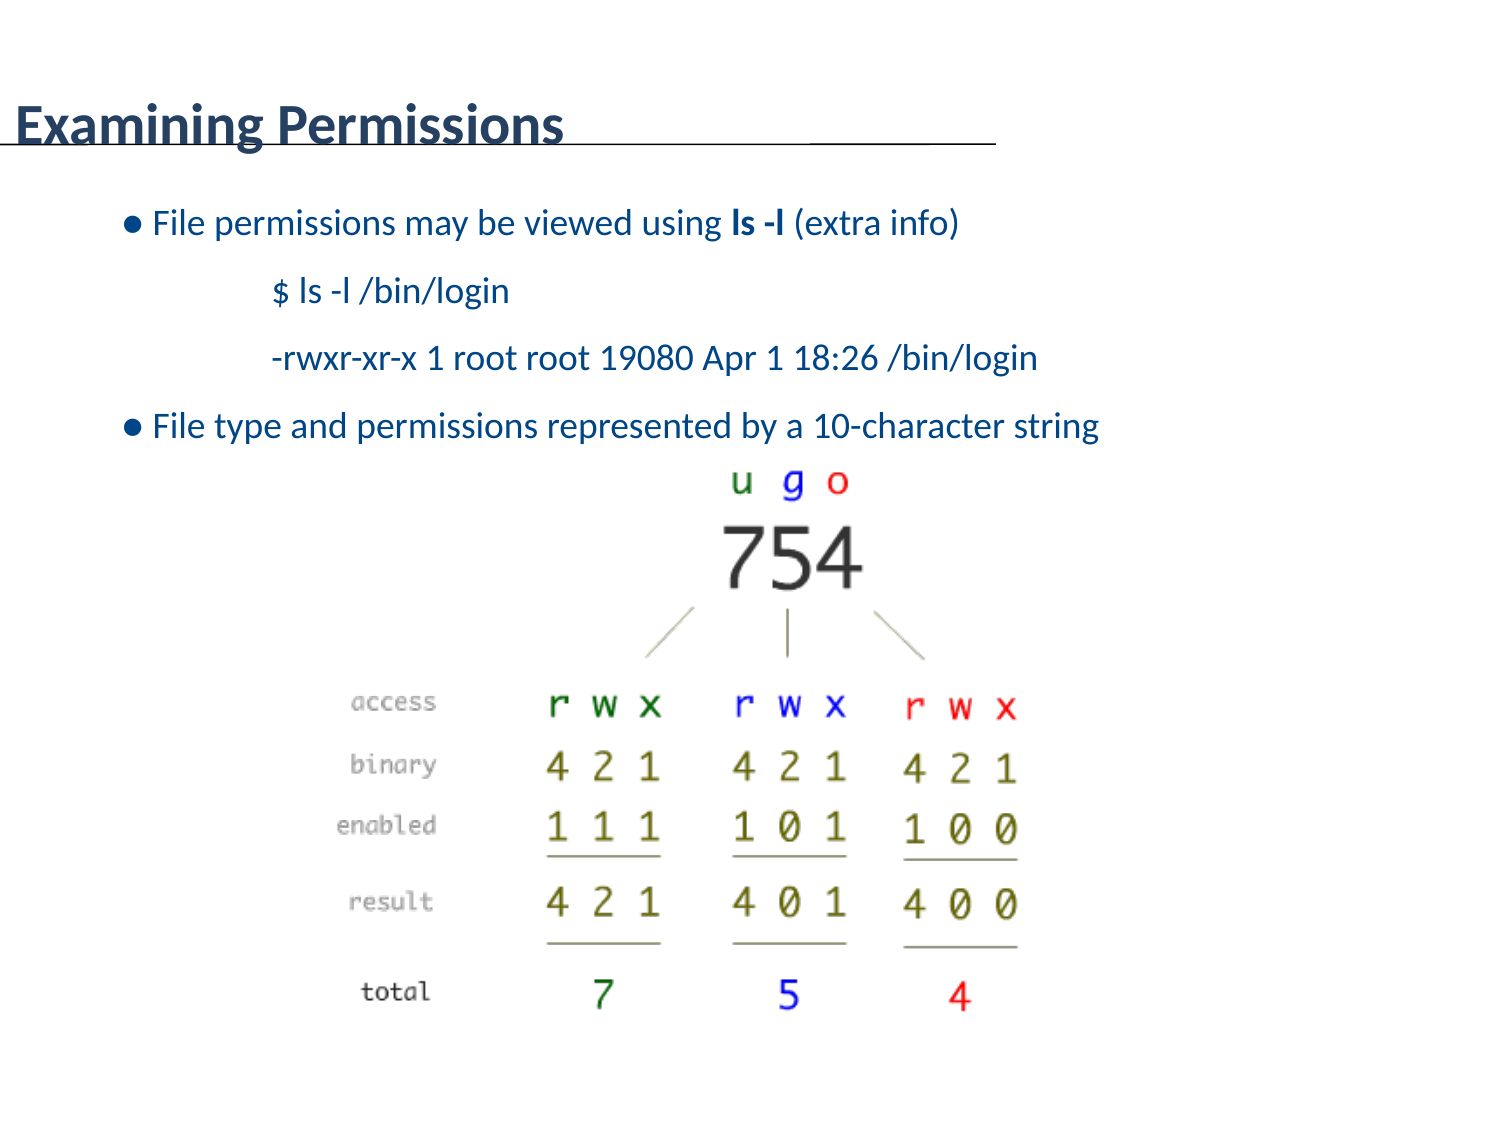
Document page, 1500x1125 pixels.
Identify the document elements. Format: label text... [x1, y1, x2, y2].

picture [326, 445, 1028, 1034]
text_box ● File permissions may be viewed using ls -l (extra info) $ ls -l /bin/login -rwxr-xr-x 1 root root 19080 Apr 1 18:26 /bin/login ● File type and permissions represented by a 10-character string [106, 168, 1370, 454]
text_box Examining Permissions [0, 79, 1051, 165]
